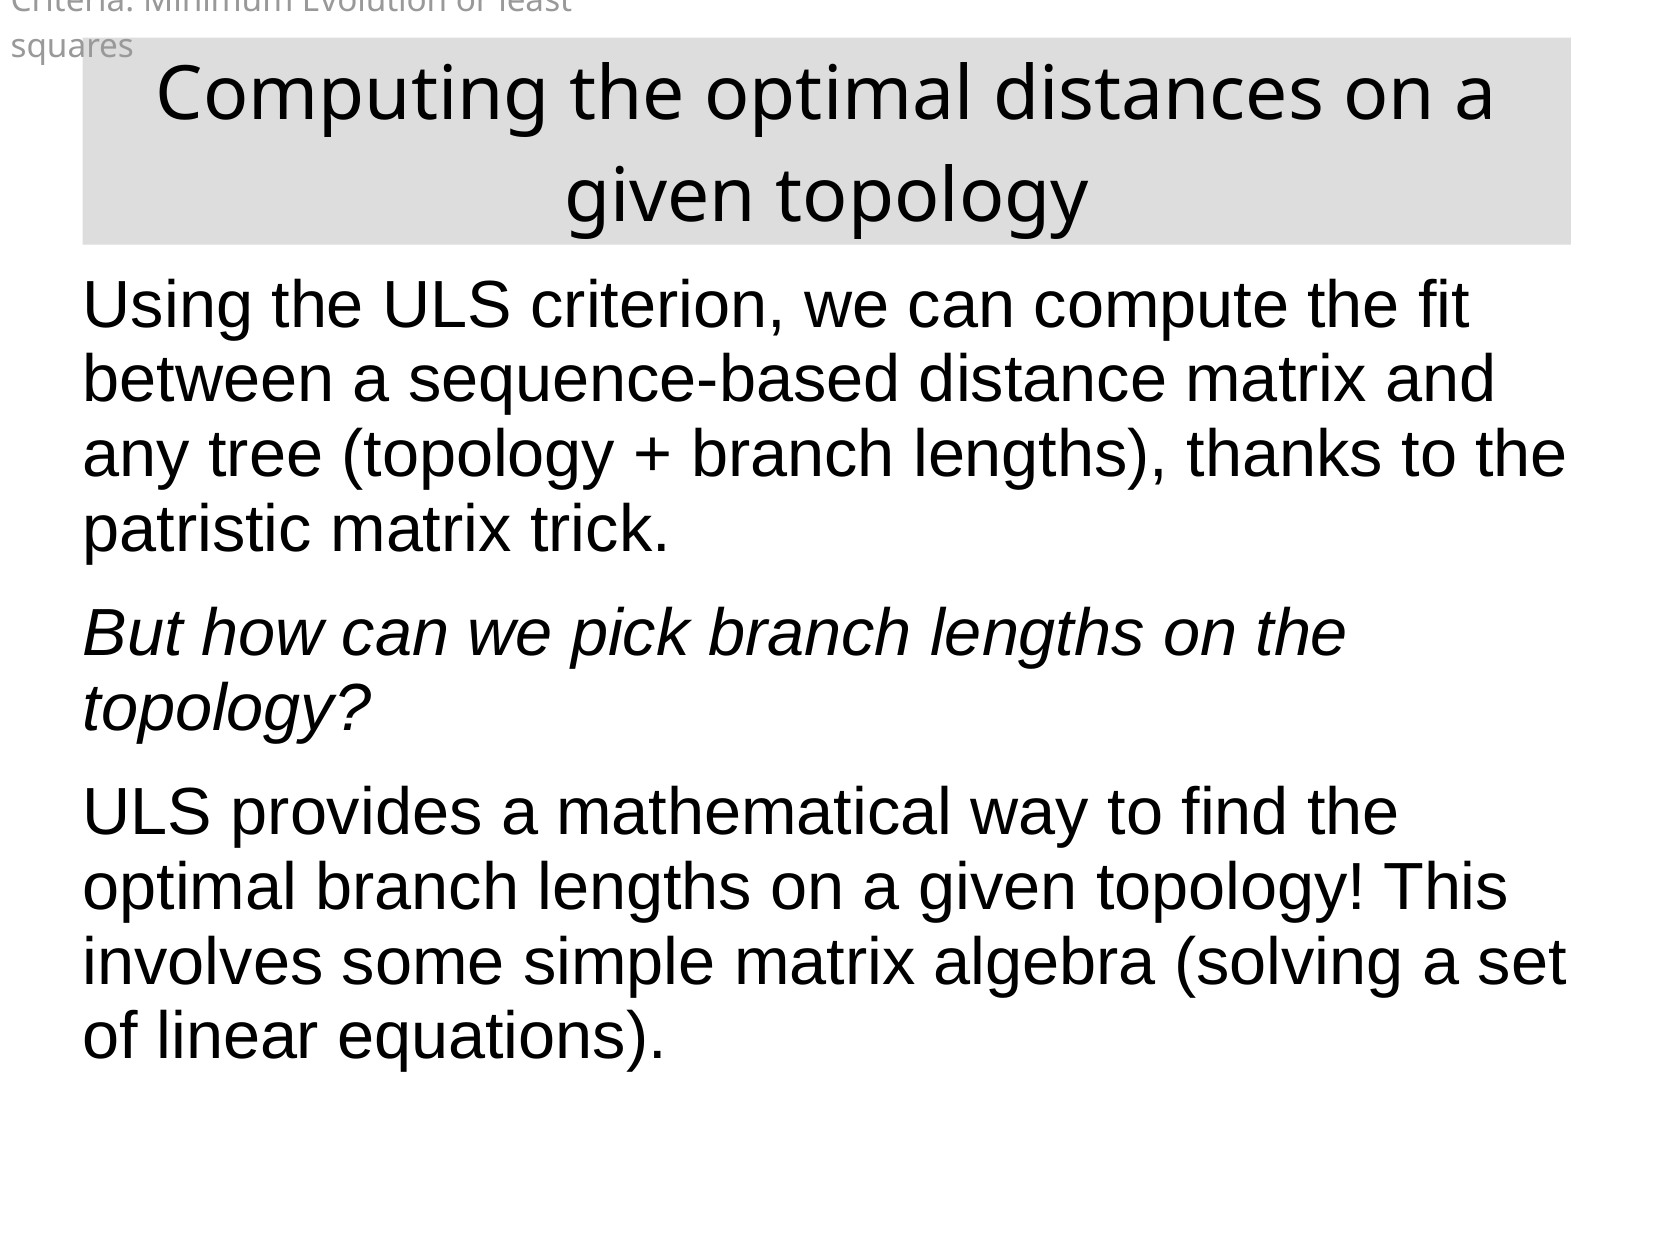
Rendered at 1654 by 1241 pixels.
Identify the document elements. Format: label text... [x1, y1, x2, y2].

text_box Criteria: Minimum Evolution or least squares [10, 0, 676, 73]
list Using the ULS criterion, we can compute the fit between a sequence-based distance matrix and any tree (topology + branch lengths), thanks to the patristic matrix trick. But how can we pick branch lengths on the topology? ULS provides a mathematical way to find the optimal branch lengths on a given topology! This involves some simple matrix algebra (solving a set of linear equations). [82, 266, 1571, 1081]
title Computing the optimal distances on a given topology [82, 37, 1571, 245]
